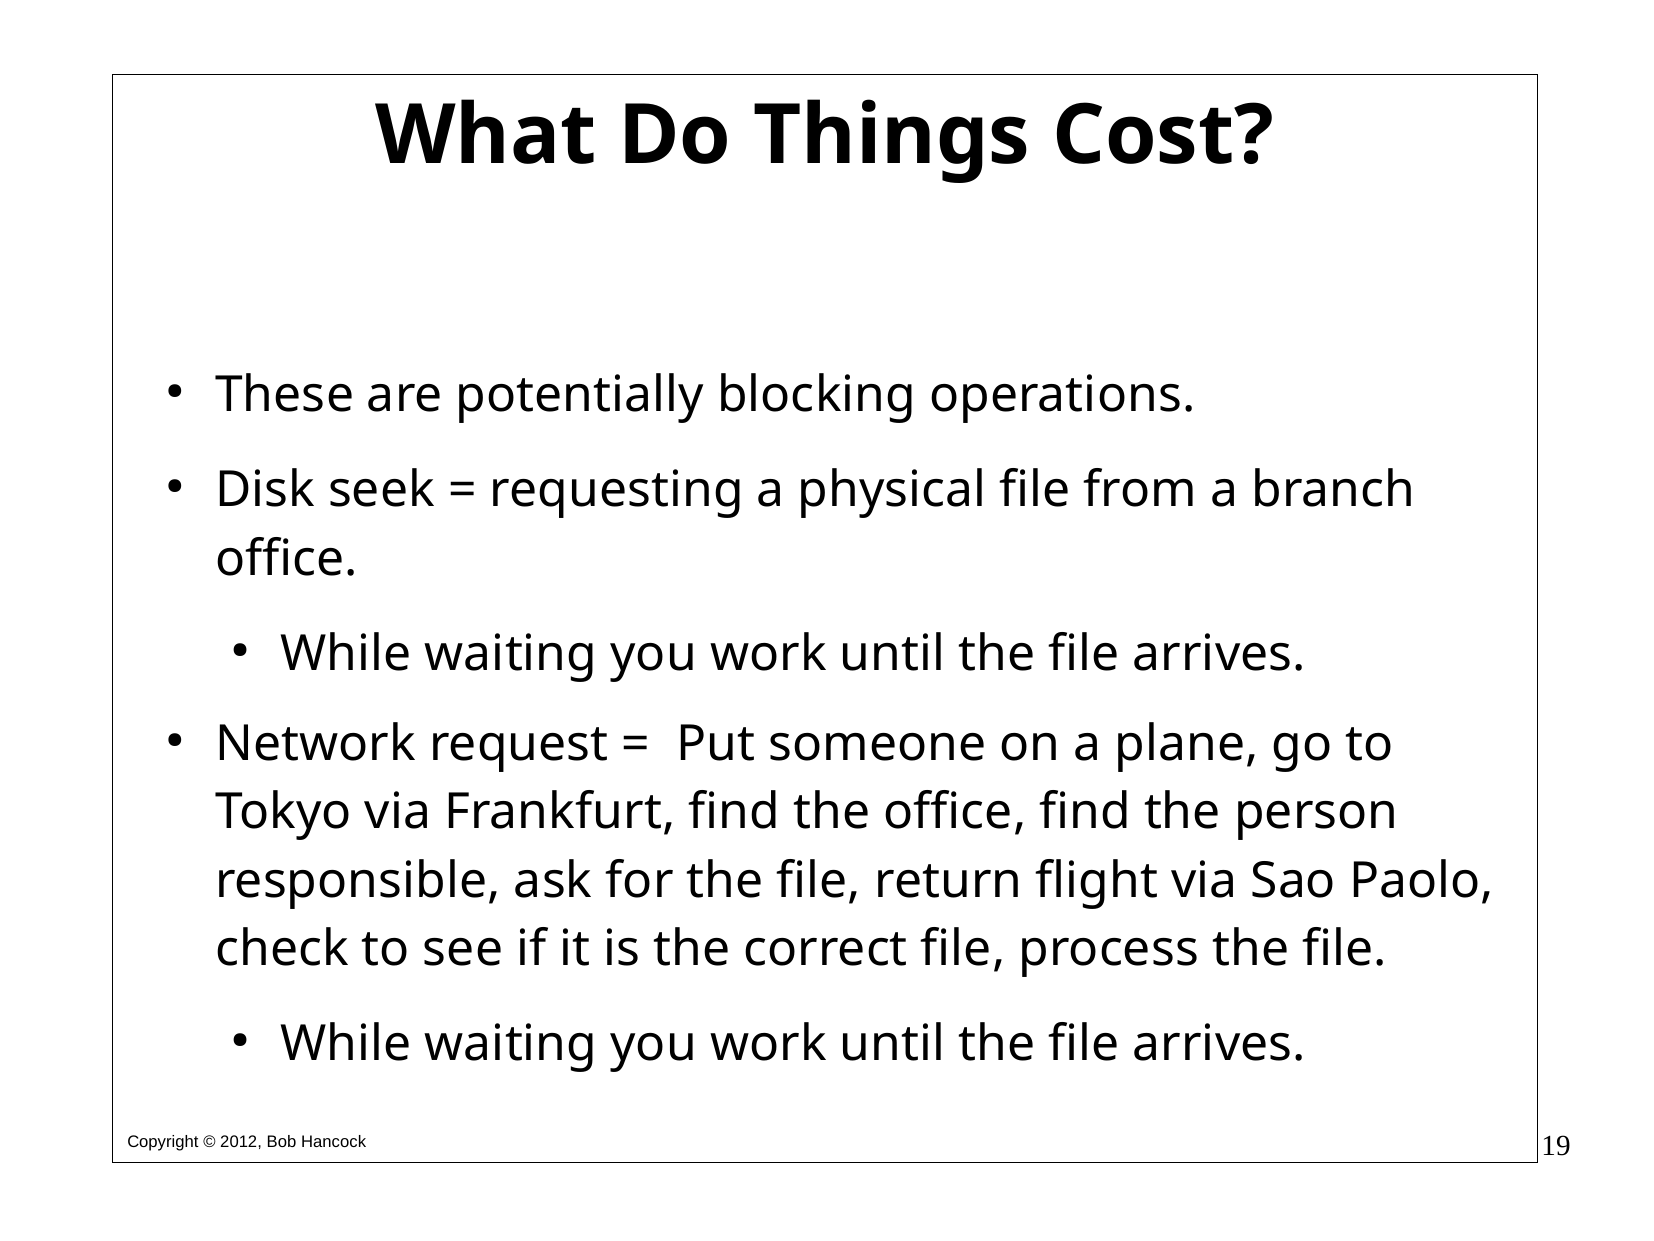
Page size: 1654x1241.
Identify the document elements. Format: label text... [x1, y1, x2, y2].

title What Do Things Cost? [112, 75, 1538, 188]
list These are potentially blocking operations. Disk seek = requesting a physical file from a branch office. While waiting you work until the file arrives. Network request = Put someone on a plane, go to Tokyo via Frankfurt, find the office, find the person responsible, ask for the file, return flight via Sao Paolo, check to see if it is the correct file, process the file. While waiting you work until the file arrives. [150, 262, 1501, 1126]
text_box Copyright © 2012, Bob Hancock [112, 1125, 382, 1159]
